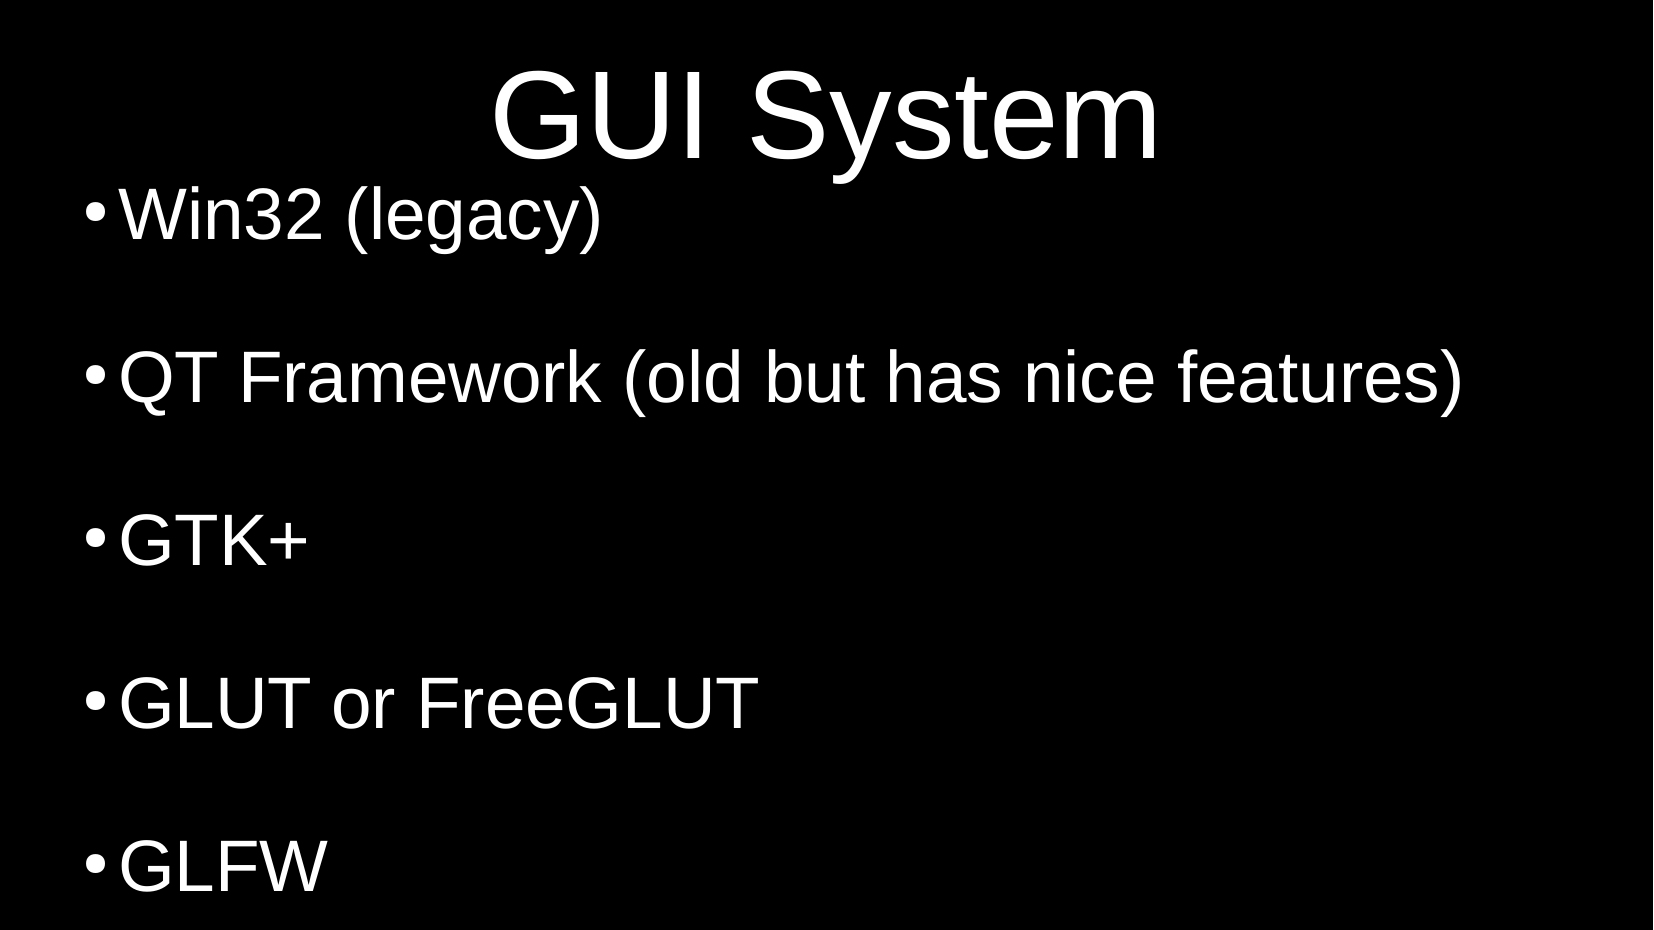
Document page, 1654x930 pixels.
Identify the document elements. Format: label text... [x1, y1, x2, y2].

subtitle Win32 (legacy) QT Framework (old but has nice features) GTK+ GLUT or FreeGLUT GLFW [82, 173, 1571, 907]
title GUI System [82, 37, 1571, 173]
